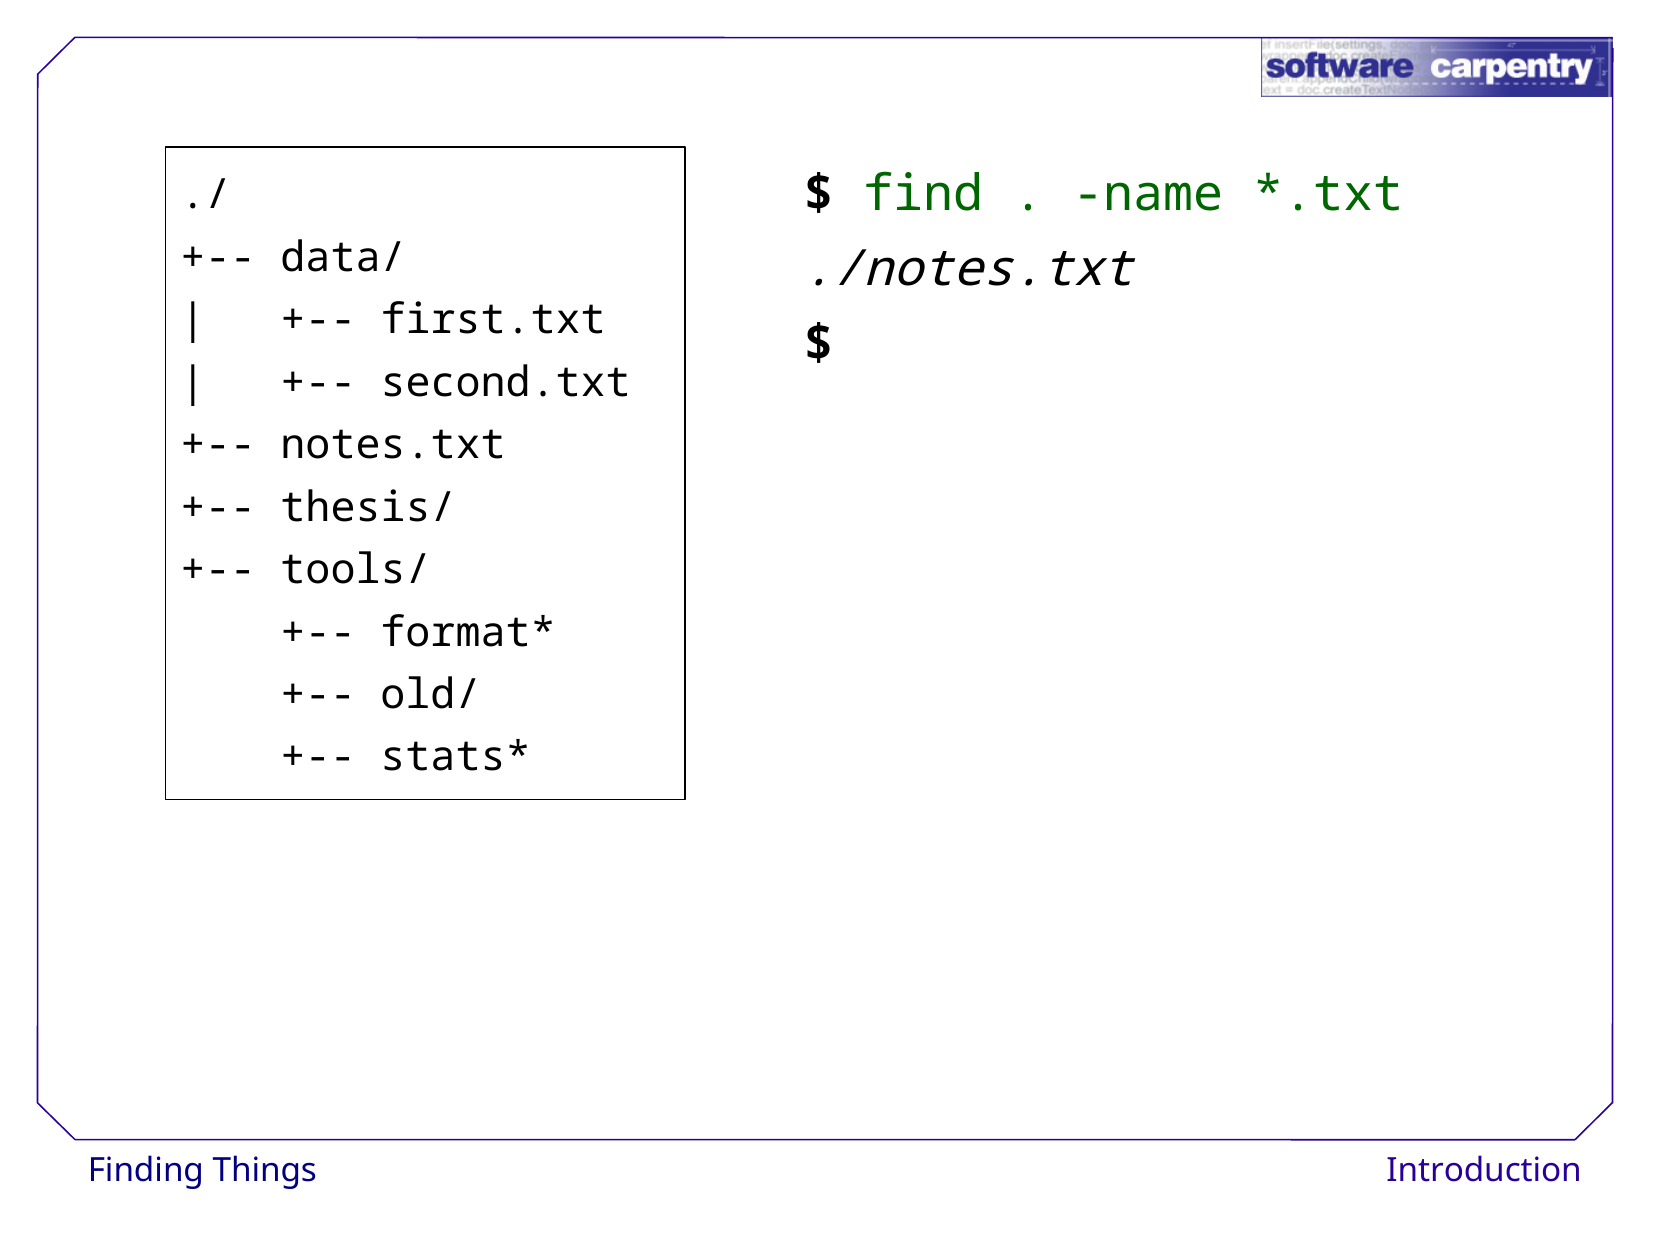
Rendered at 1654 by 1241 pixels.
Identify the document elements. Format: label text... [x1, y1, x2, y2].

text_box ./ +-- data/ | +-- first.txt | +-- second.txt +-- notes.txt +-- thesis/ +-- tools/ +-- format* +-- old/ +-- stats* [165, 147, 686, 800]
picture [1261, 39, 1613, 97]
text_box $ find . -name *.txt ./notes.txt $ [788, 138, 1536, 1055]
